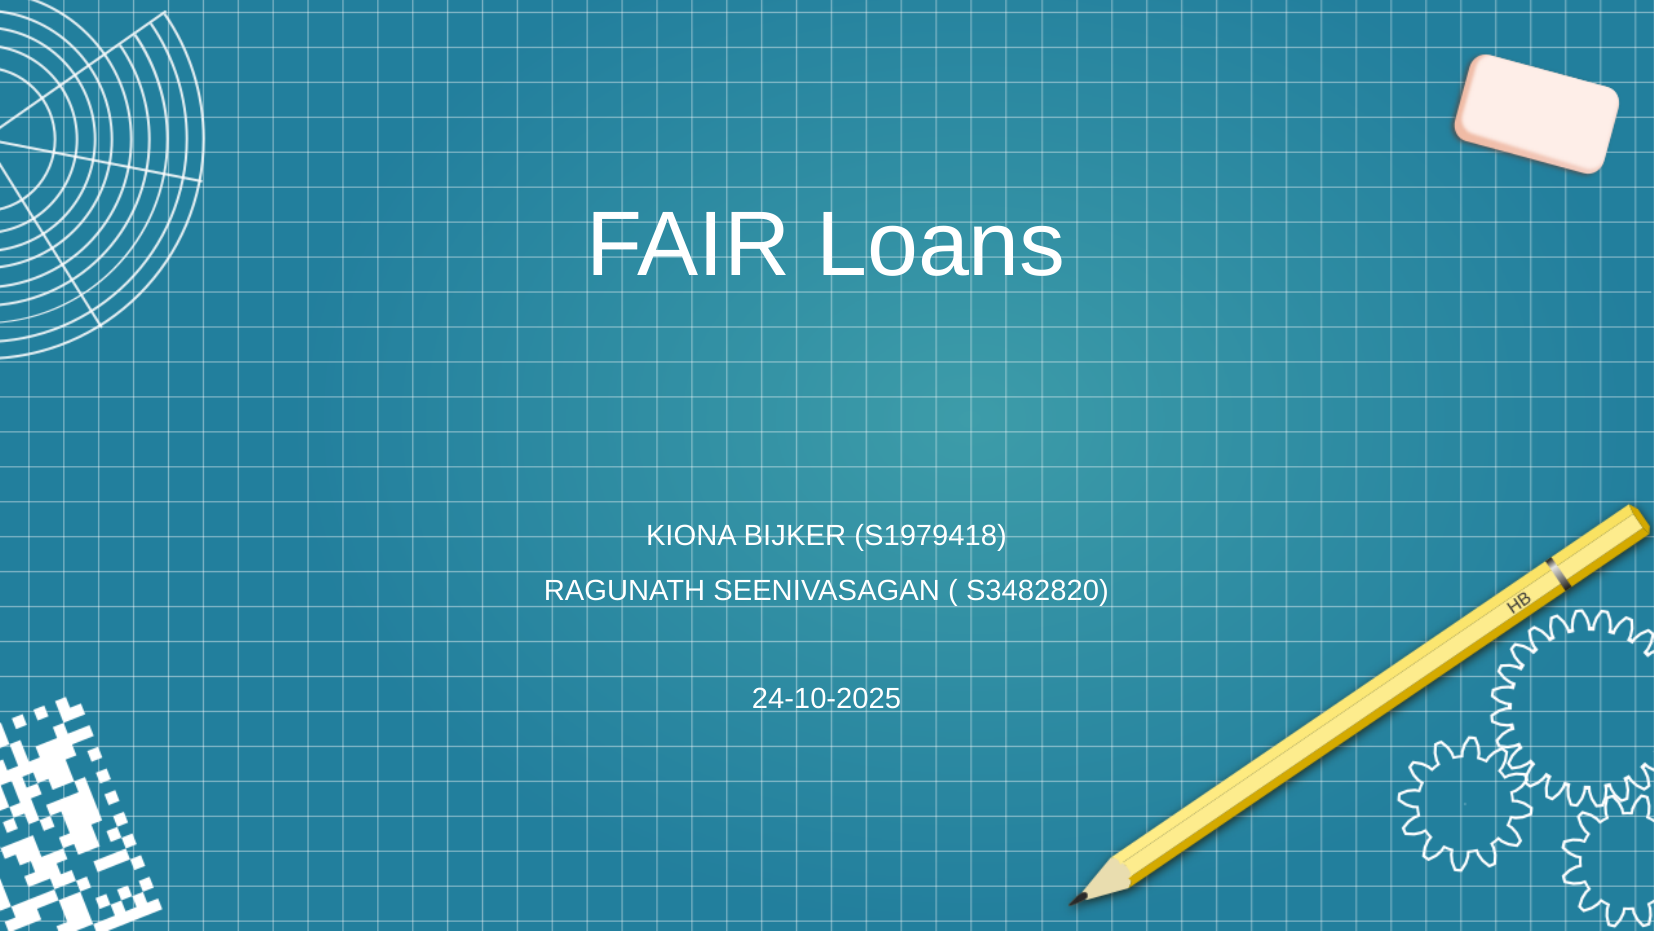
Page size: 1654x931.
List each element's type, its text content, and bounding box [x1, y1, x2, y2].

subtitle Kiona Bijker (s1979418) ragunath seenivasagan ( s3482820) 24-10-2025 [82, 389, 1571, 842]
title FAIR Loans [82, 132, 1571, 346]
